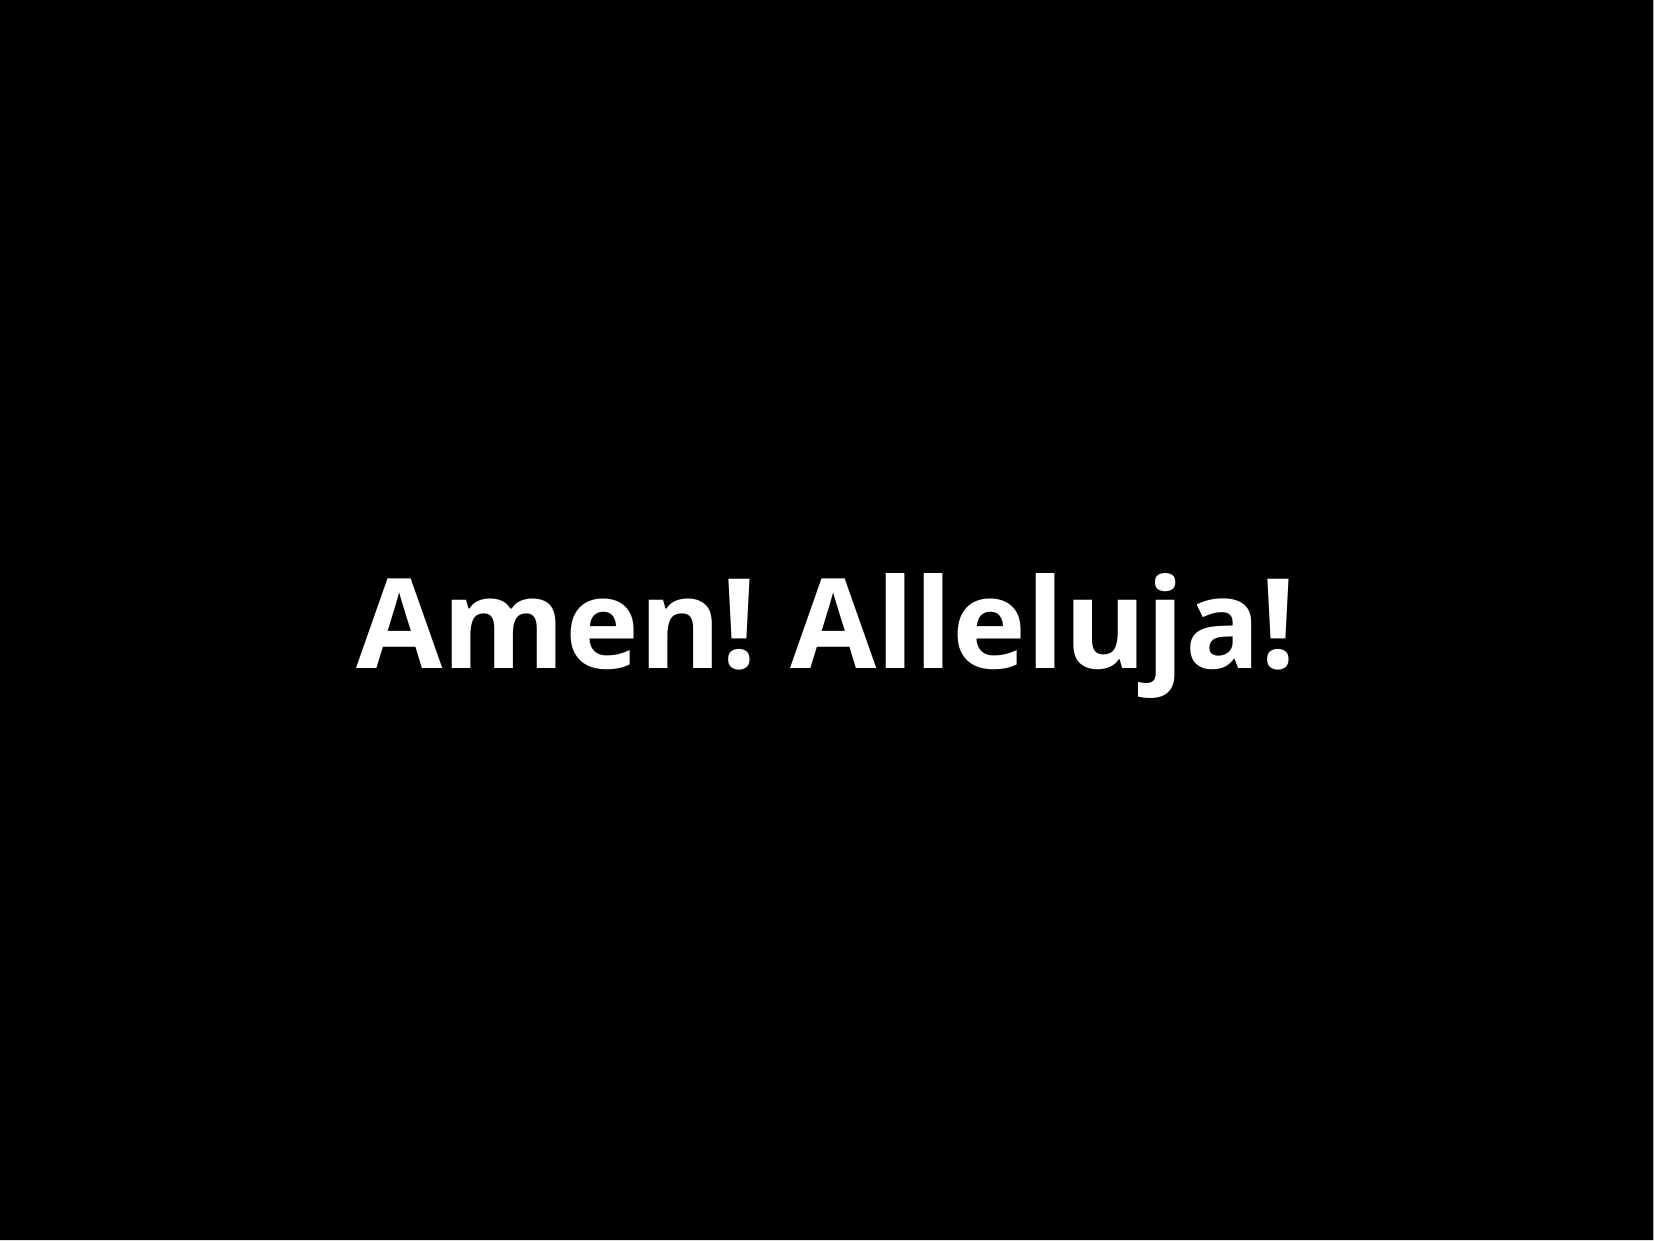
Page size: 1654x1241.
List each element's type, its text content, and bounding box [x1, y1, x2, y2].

title Amen! Alleluja! [0, 0, 1654, 1241]
